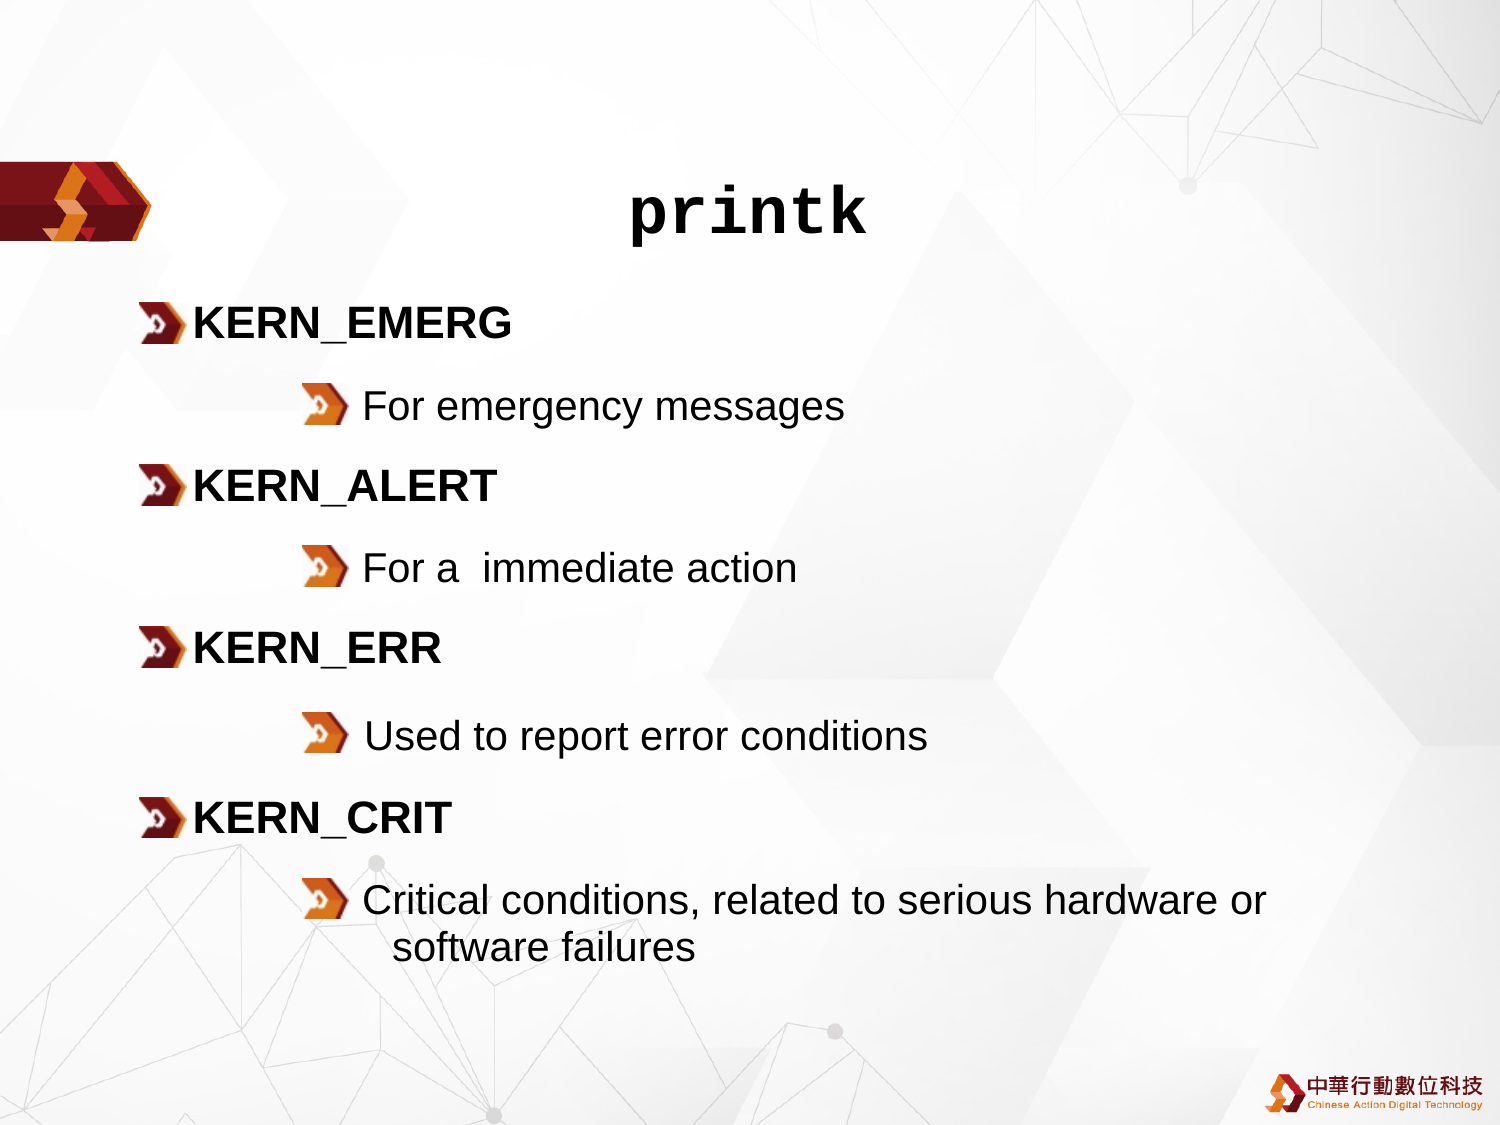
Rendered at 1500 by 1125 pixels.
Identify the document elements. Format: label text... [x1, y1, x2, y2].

title printk [107, 101, 1367, 255]
list KERN_EMERG For emergency messages KERN_ALERT For a immediate action KERN_ERR Used to report error conditions KERN_CRIT Critical conditions, related to serious hardware or software failures [107, 290, 1425, 1036]
picture [0, 0, 1500, 1125]
